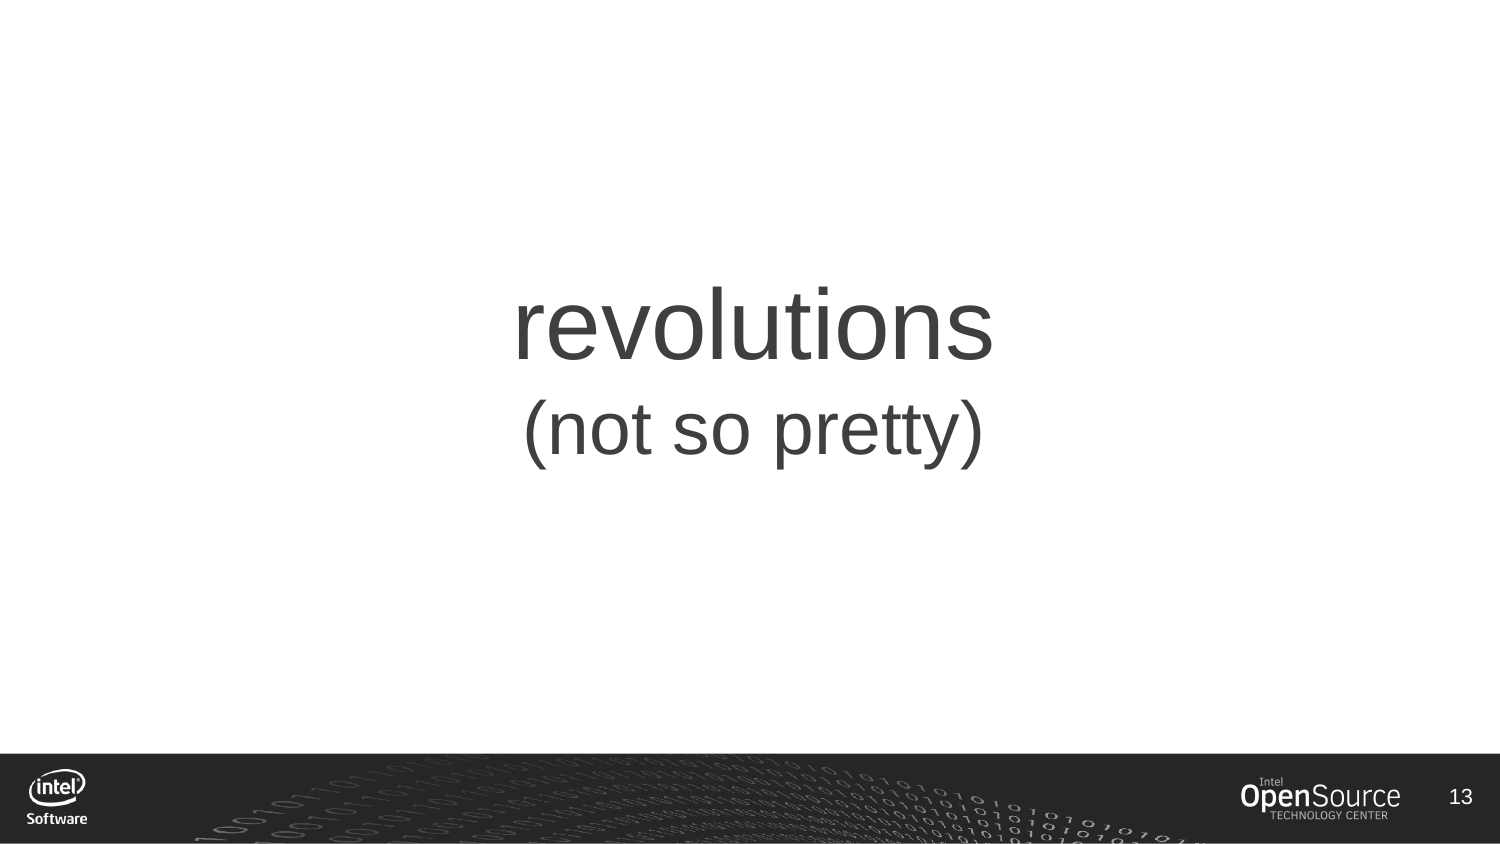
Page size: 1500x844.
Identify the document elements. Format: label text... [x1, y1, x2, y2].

picture [1220, 757, 1418, 839]
picture [27, 753, 87, 844]
title revolutions (not so pretty) [79, 259, 1430, 413]
